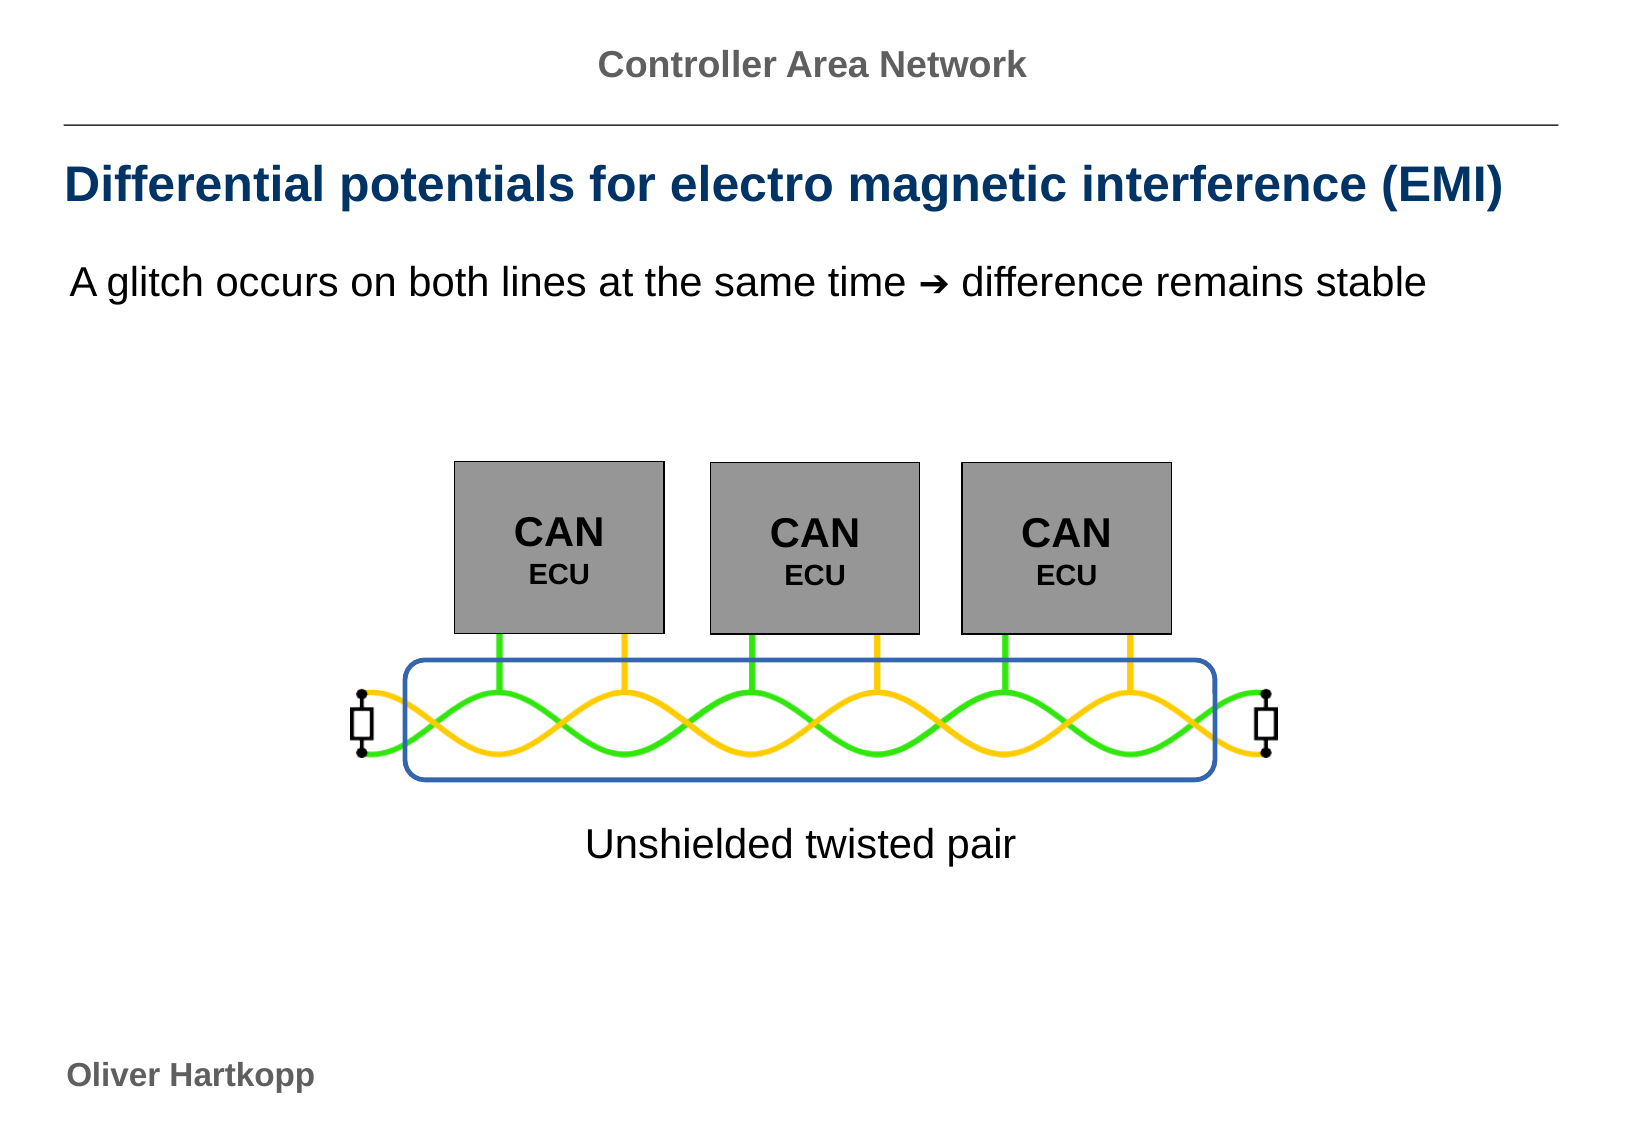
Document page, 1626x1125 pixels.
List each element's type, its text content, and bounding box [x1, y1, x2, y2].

picture [350, 465, 1278, 758]
text_box Unshielded twisted pair [570, 809, 1032, 875]
text_box CAN ECU [962, 462, 1172, 635]
text_box CAN ECU [710, 462, 920, 635]
text_box CAN ECU [454, 461, 664, 634]
text_box A glitch occurs on both lines at the same time ➔ difference remains stable [69, 254, 1564, 1008]
text_box Differential potentials for electro magnetic interference (EMI) [64, 151, 1558, 256]
picture [408, 663, 1212, 758]
